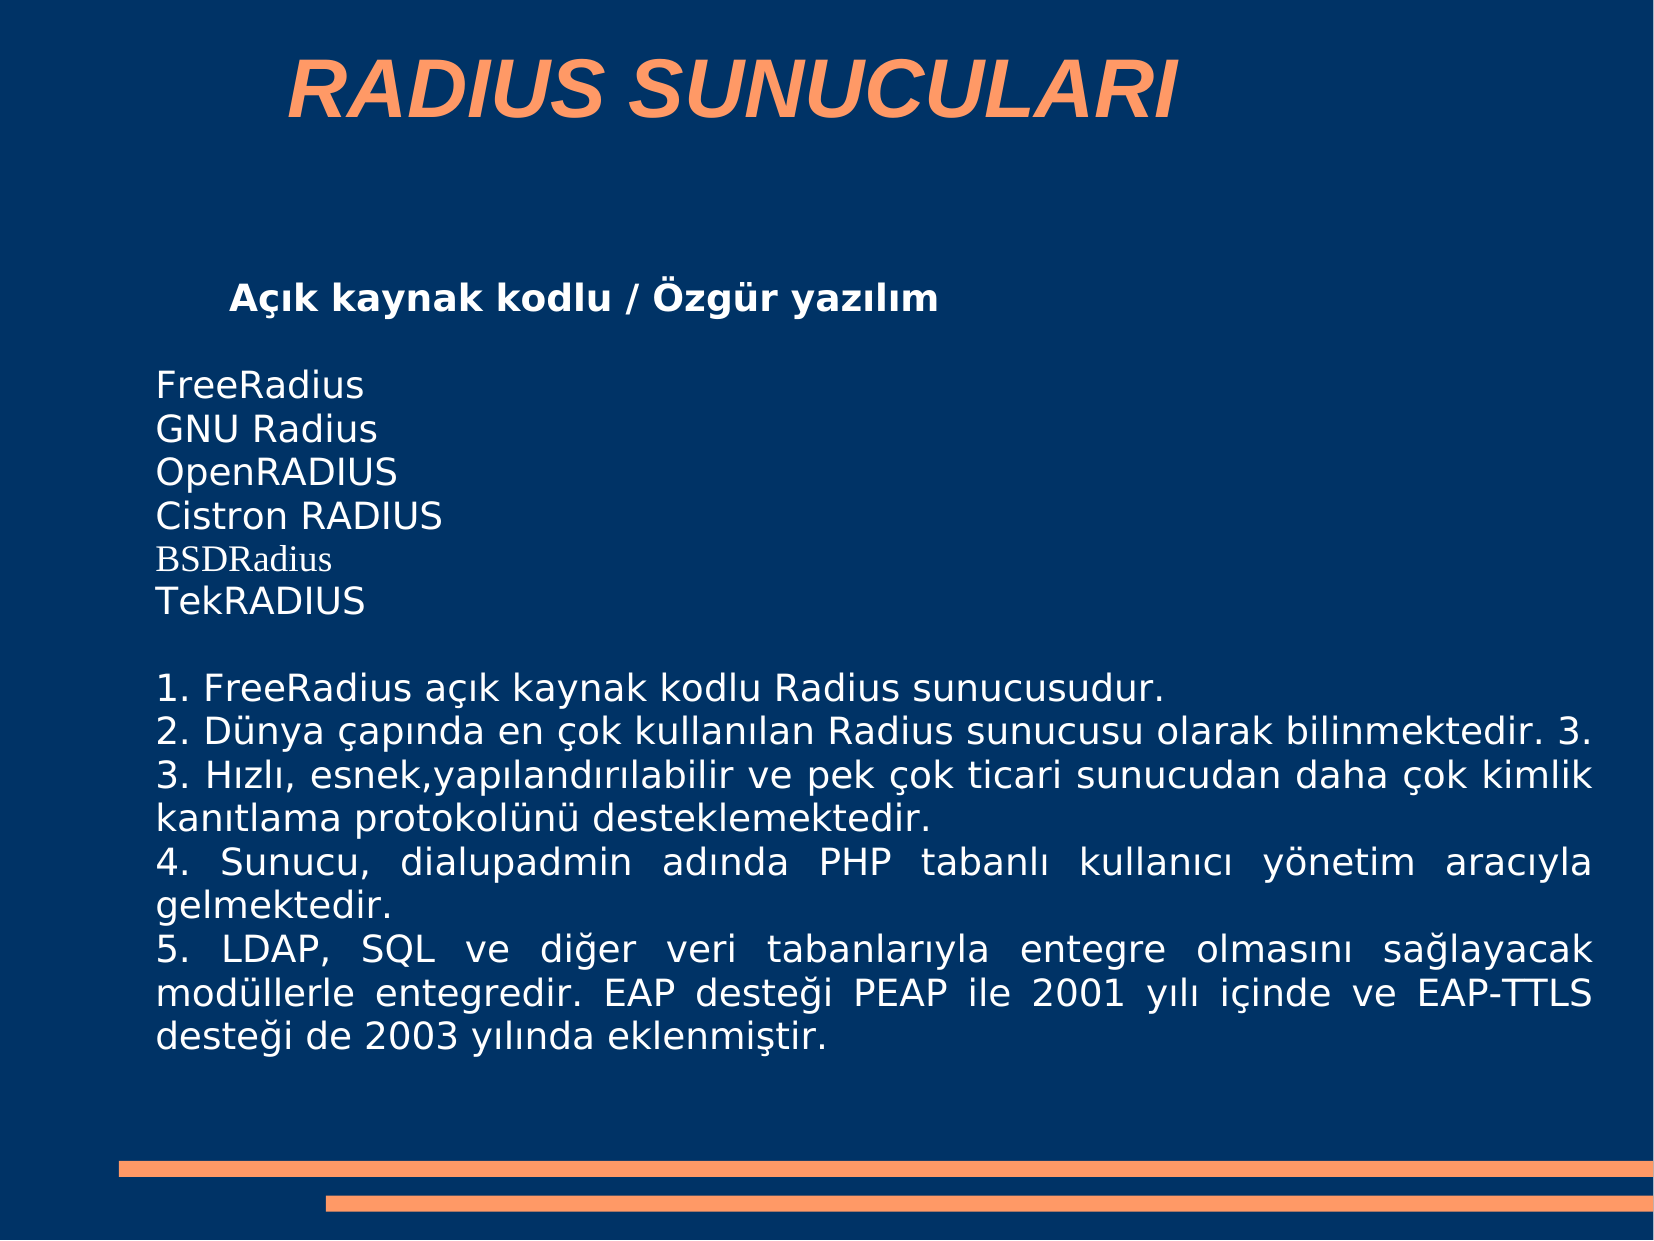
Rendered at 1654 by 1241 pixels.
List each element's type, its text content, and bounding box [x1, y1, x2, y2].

subtitle Açık kaynak kodlu / Özgür yazılım FreeRadius GNU Radius OpenRADIUS Cistron RADIUS BSDRadius TekRADIUS 1. FreeRadius açık kaynak kodlu Radius sunucusudur. 2. Dünya çapında en çok kullanılan Radius sunucusu olarak bilinmektedir. 3. 3. Hızlı, esnek,yapılandırılabilir ve pek çok ticari sunucudan daha çok kimlik kanıtlama protokolünü desteklemektedir. 4. Sunucu, dialupadmin adında PHP tabanlı kullanıcı yönetim aracıyla gelmektedir. 5. LDAP, SQL ve diğer veri tabanlarıyla entegre olmasını sağlayacak modüllerle entegredir. EAP desteği PEAP ile 2001 yılı içinde ve EAP-TTLS desteği de 2003 yılında eklenmiştir. [155, 232, 1595, 1060]
title RADIUS SUNUCULARI [147, 0, 1560, 178]
